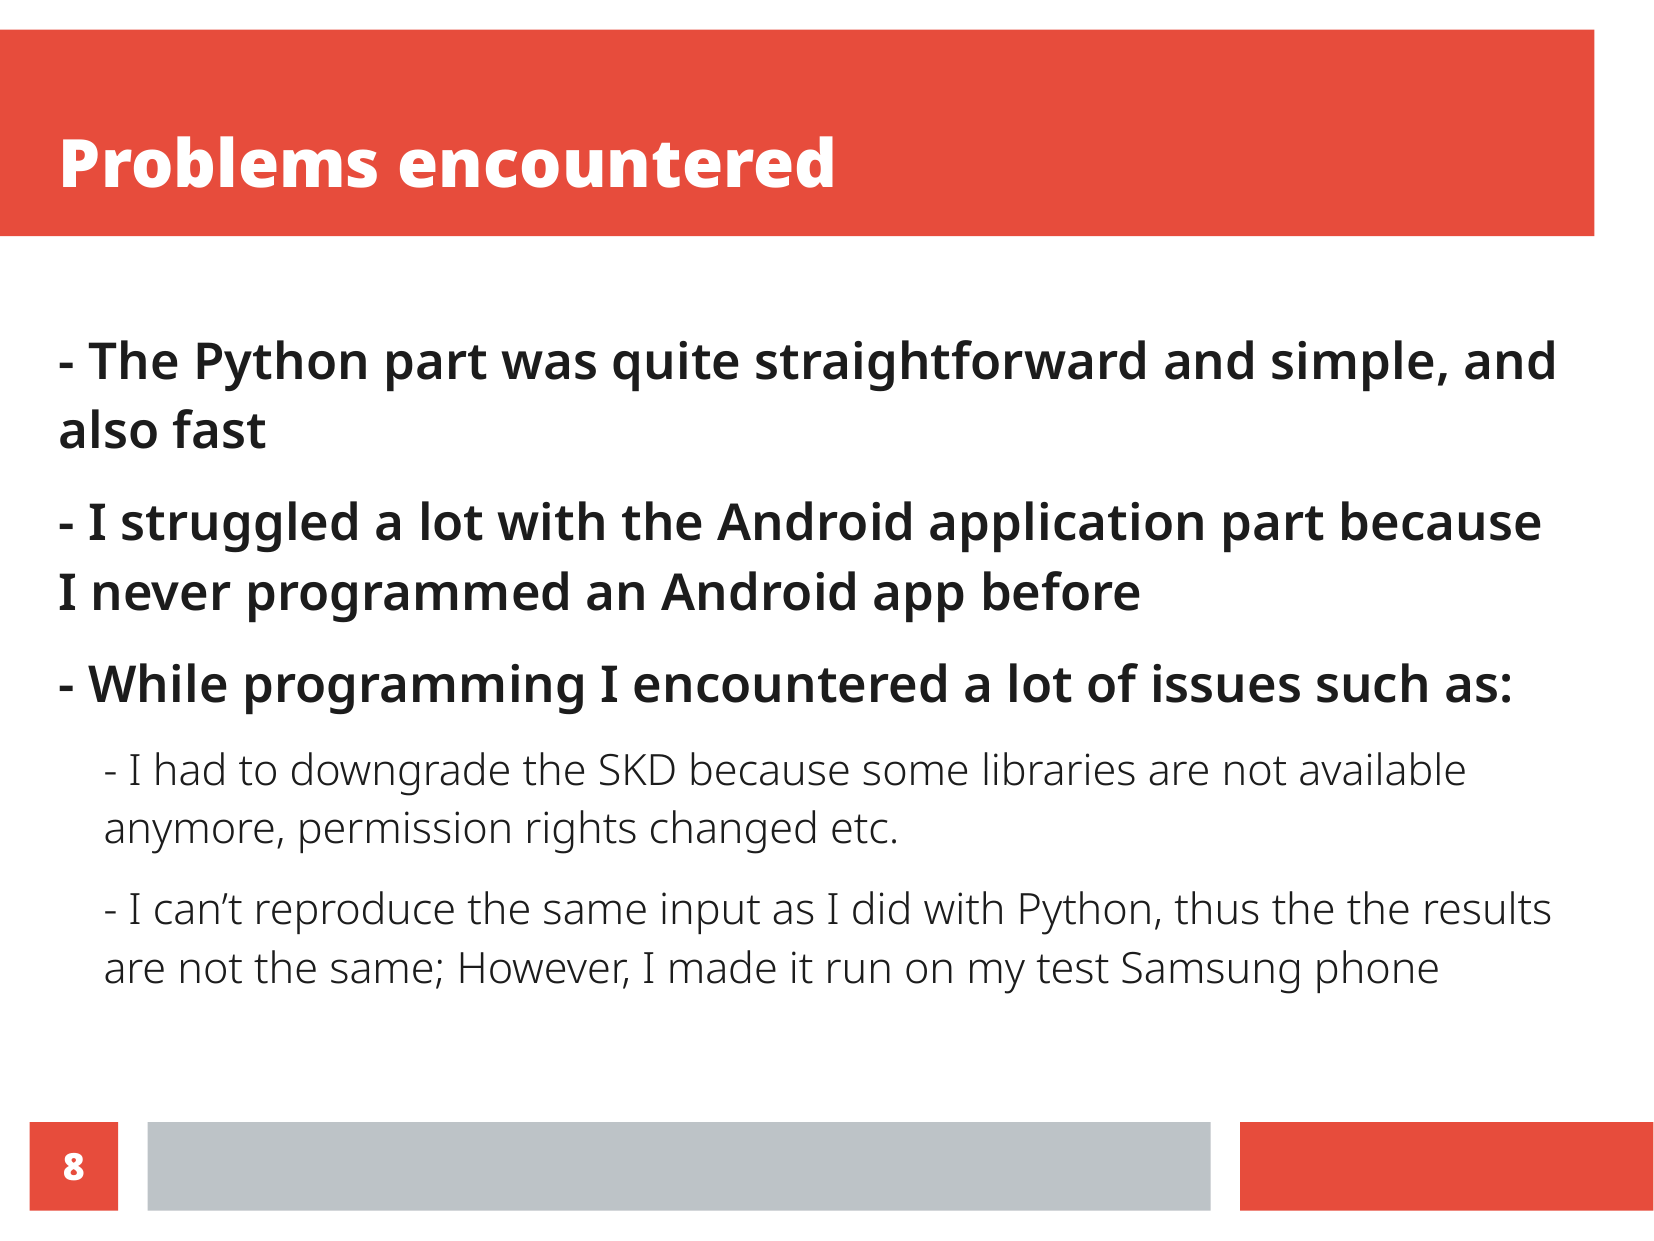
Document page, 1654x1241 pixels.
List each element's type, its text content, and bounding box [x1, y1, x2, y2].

list - The Python part was quite straightforward and simple, and also fast - I struggled a lot with the Android application part because I never programmed an Android app before - While programming I encountered a lot of issues such as: - I had to downgrade the SKD because some libraries are not available anymore, permission rights changed etc. - I can’t reproduce the same input as I did with Python, thus the the results are not the same; However, I made it run on my test Samsung phone [59, 324, 1565, 1093]
title Problems encountered [59, 59, 1595, 207]
